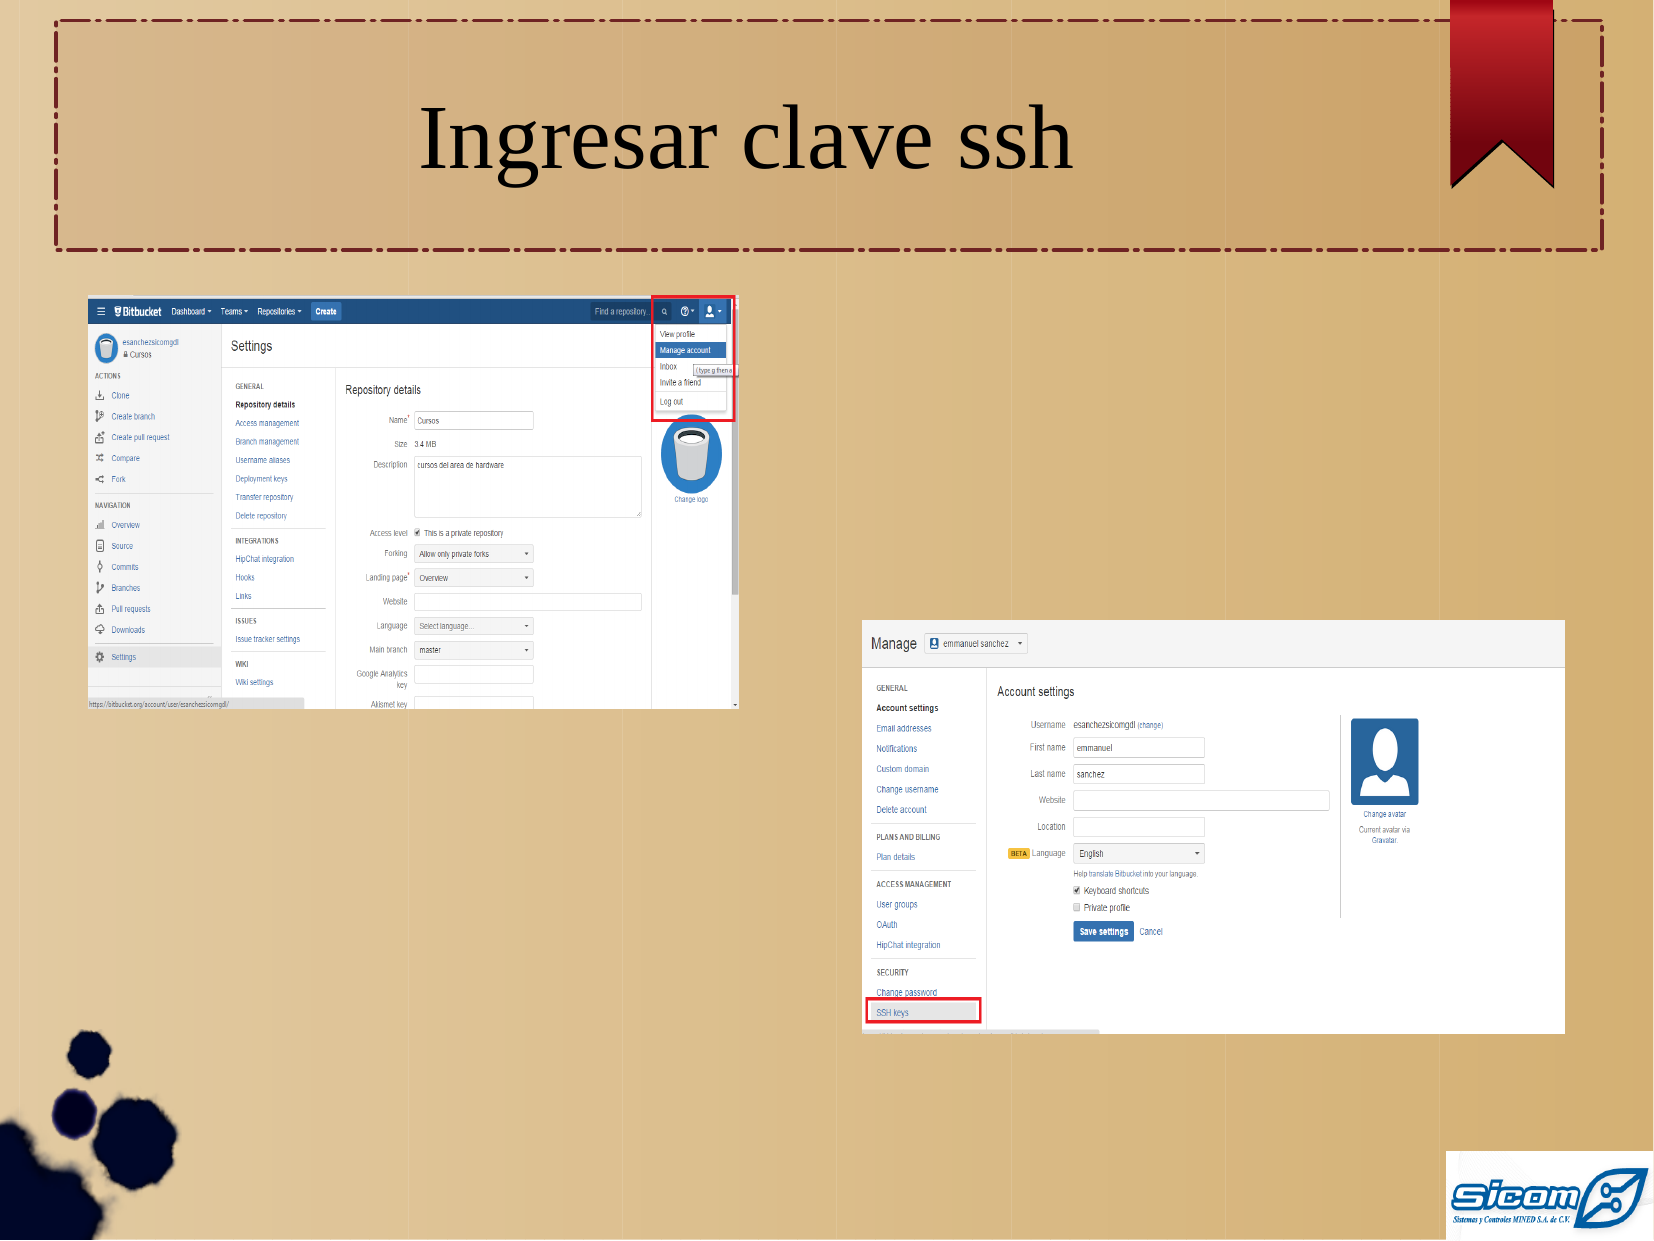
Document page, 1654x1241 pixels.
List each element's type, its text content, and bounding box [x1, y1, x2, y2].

picture [1446, 1151, 1654, 1241]
picture [862, 620, 1565, 1034]
picture [88, 295, 739, 709]
title Ingresar clave ssh [82, 47, 1412, 229]
